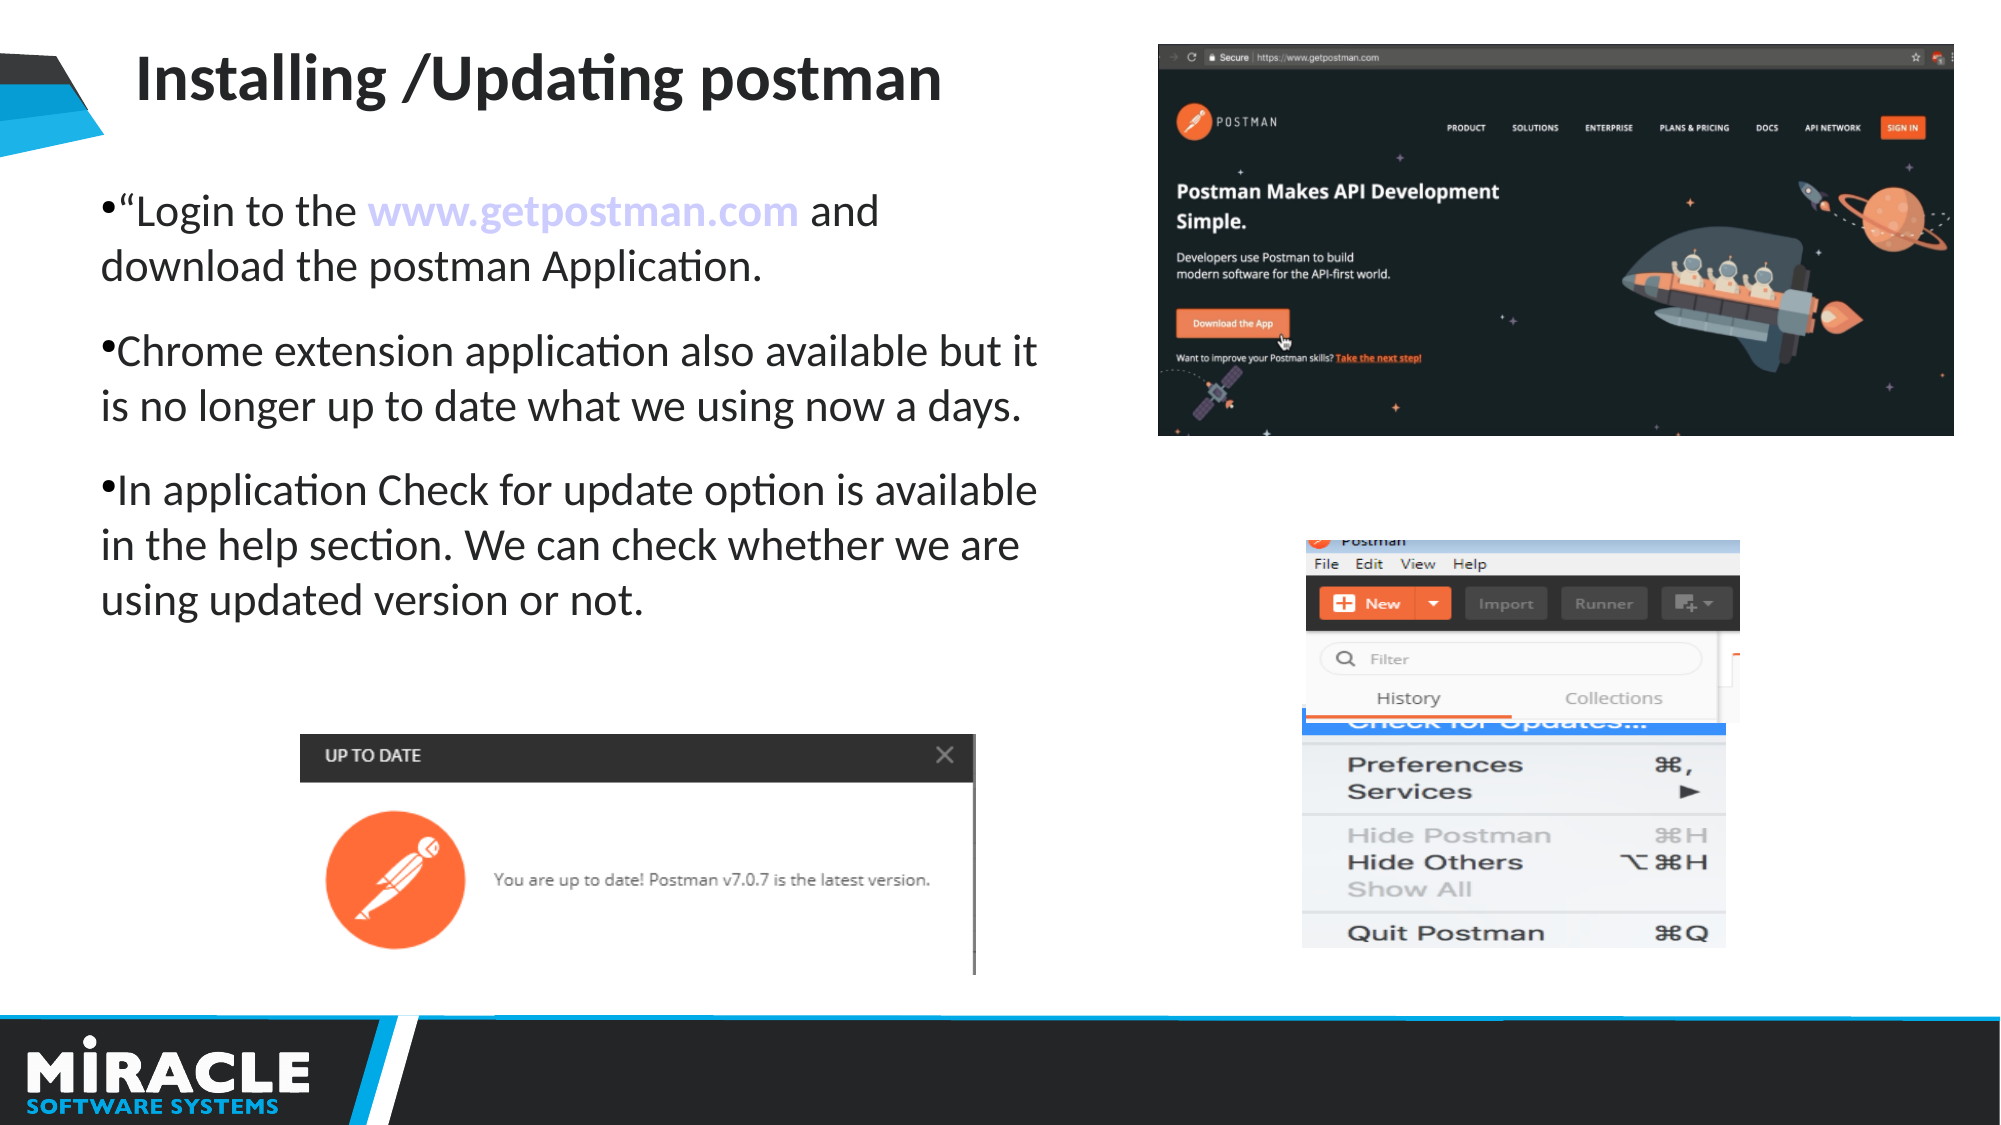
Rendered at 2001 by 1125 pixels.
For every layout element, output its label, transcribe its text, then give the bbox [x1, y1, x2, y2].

picture [300, 734, 976, 976]
picture [1158, 44, 1954, 436]
text_box “Login to the www.getpostman.com and download the postman Application. Chrome extension application also available but it is no longer up to date what we using now a days. In application Check for update option is available in the help section. We can check whether we are using updated version or not. [85, 173, 1066, 941]
picture [1302, 540, 1740, 948]
text_box Installing /Updating postman [121, 26, 1159, 174]
